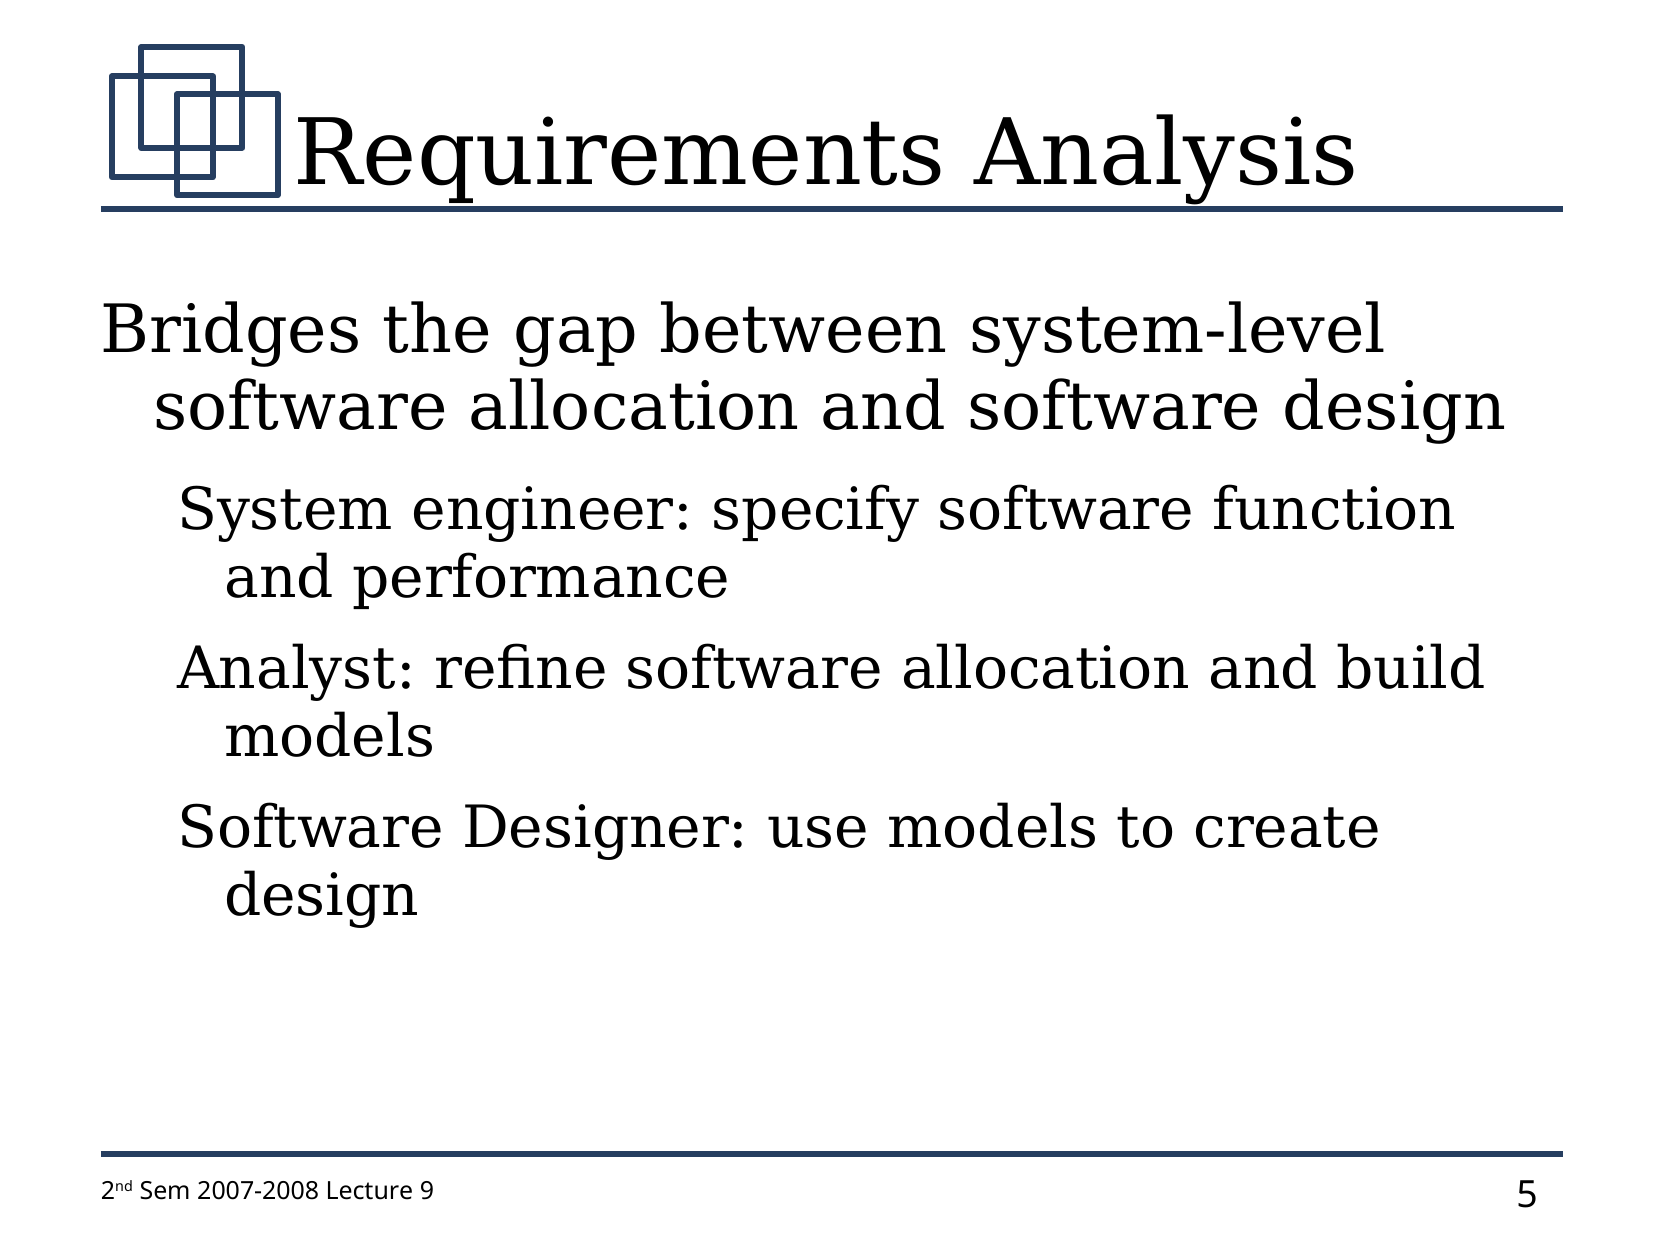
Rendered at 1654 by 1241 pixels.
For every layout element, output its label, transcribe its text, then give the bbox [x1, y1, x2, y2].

list Bridges the gap between system-level software allocation and software design System engineer: specify software function and performance Analyst: refine software allocation and build models Software Designer: use models to create design [82, 290, 1571, 1109]
title Requirements Analysis [82, 49, 1571, 257]
